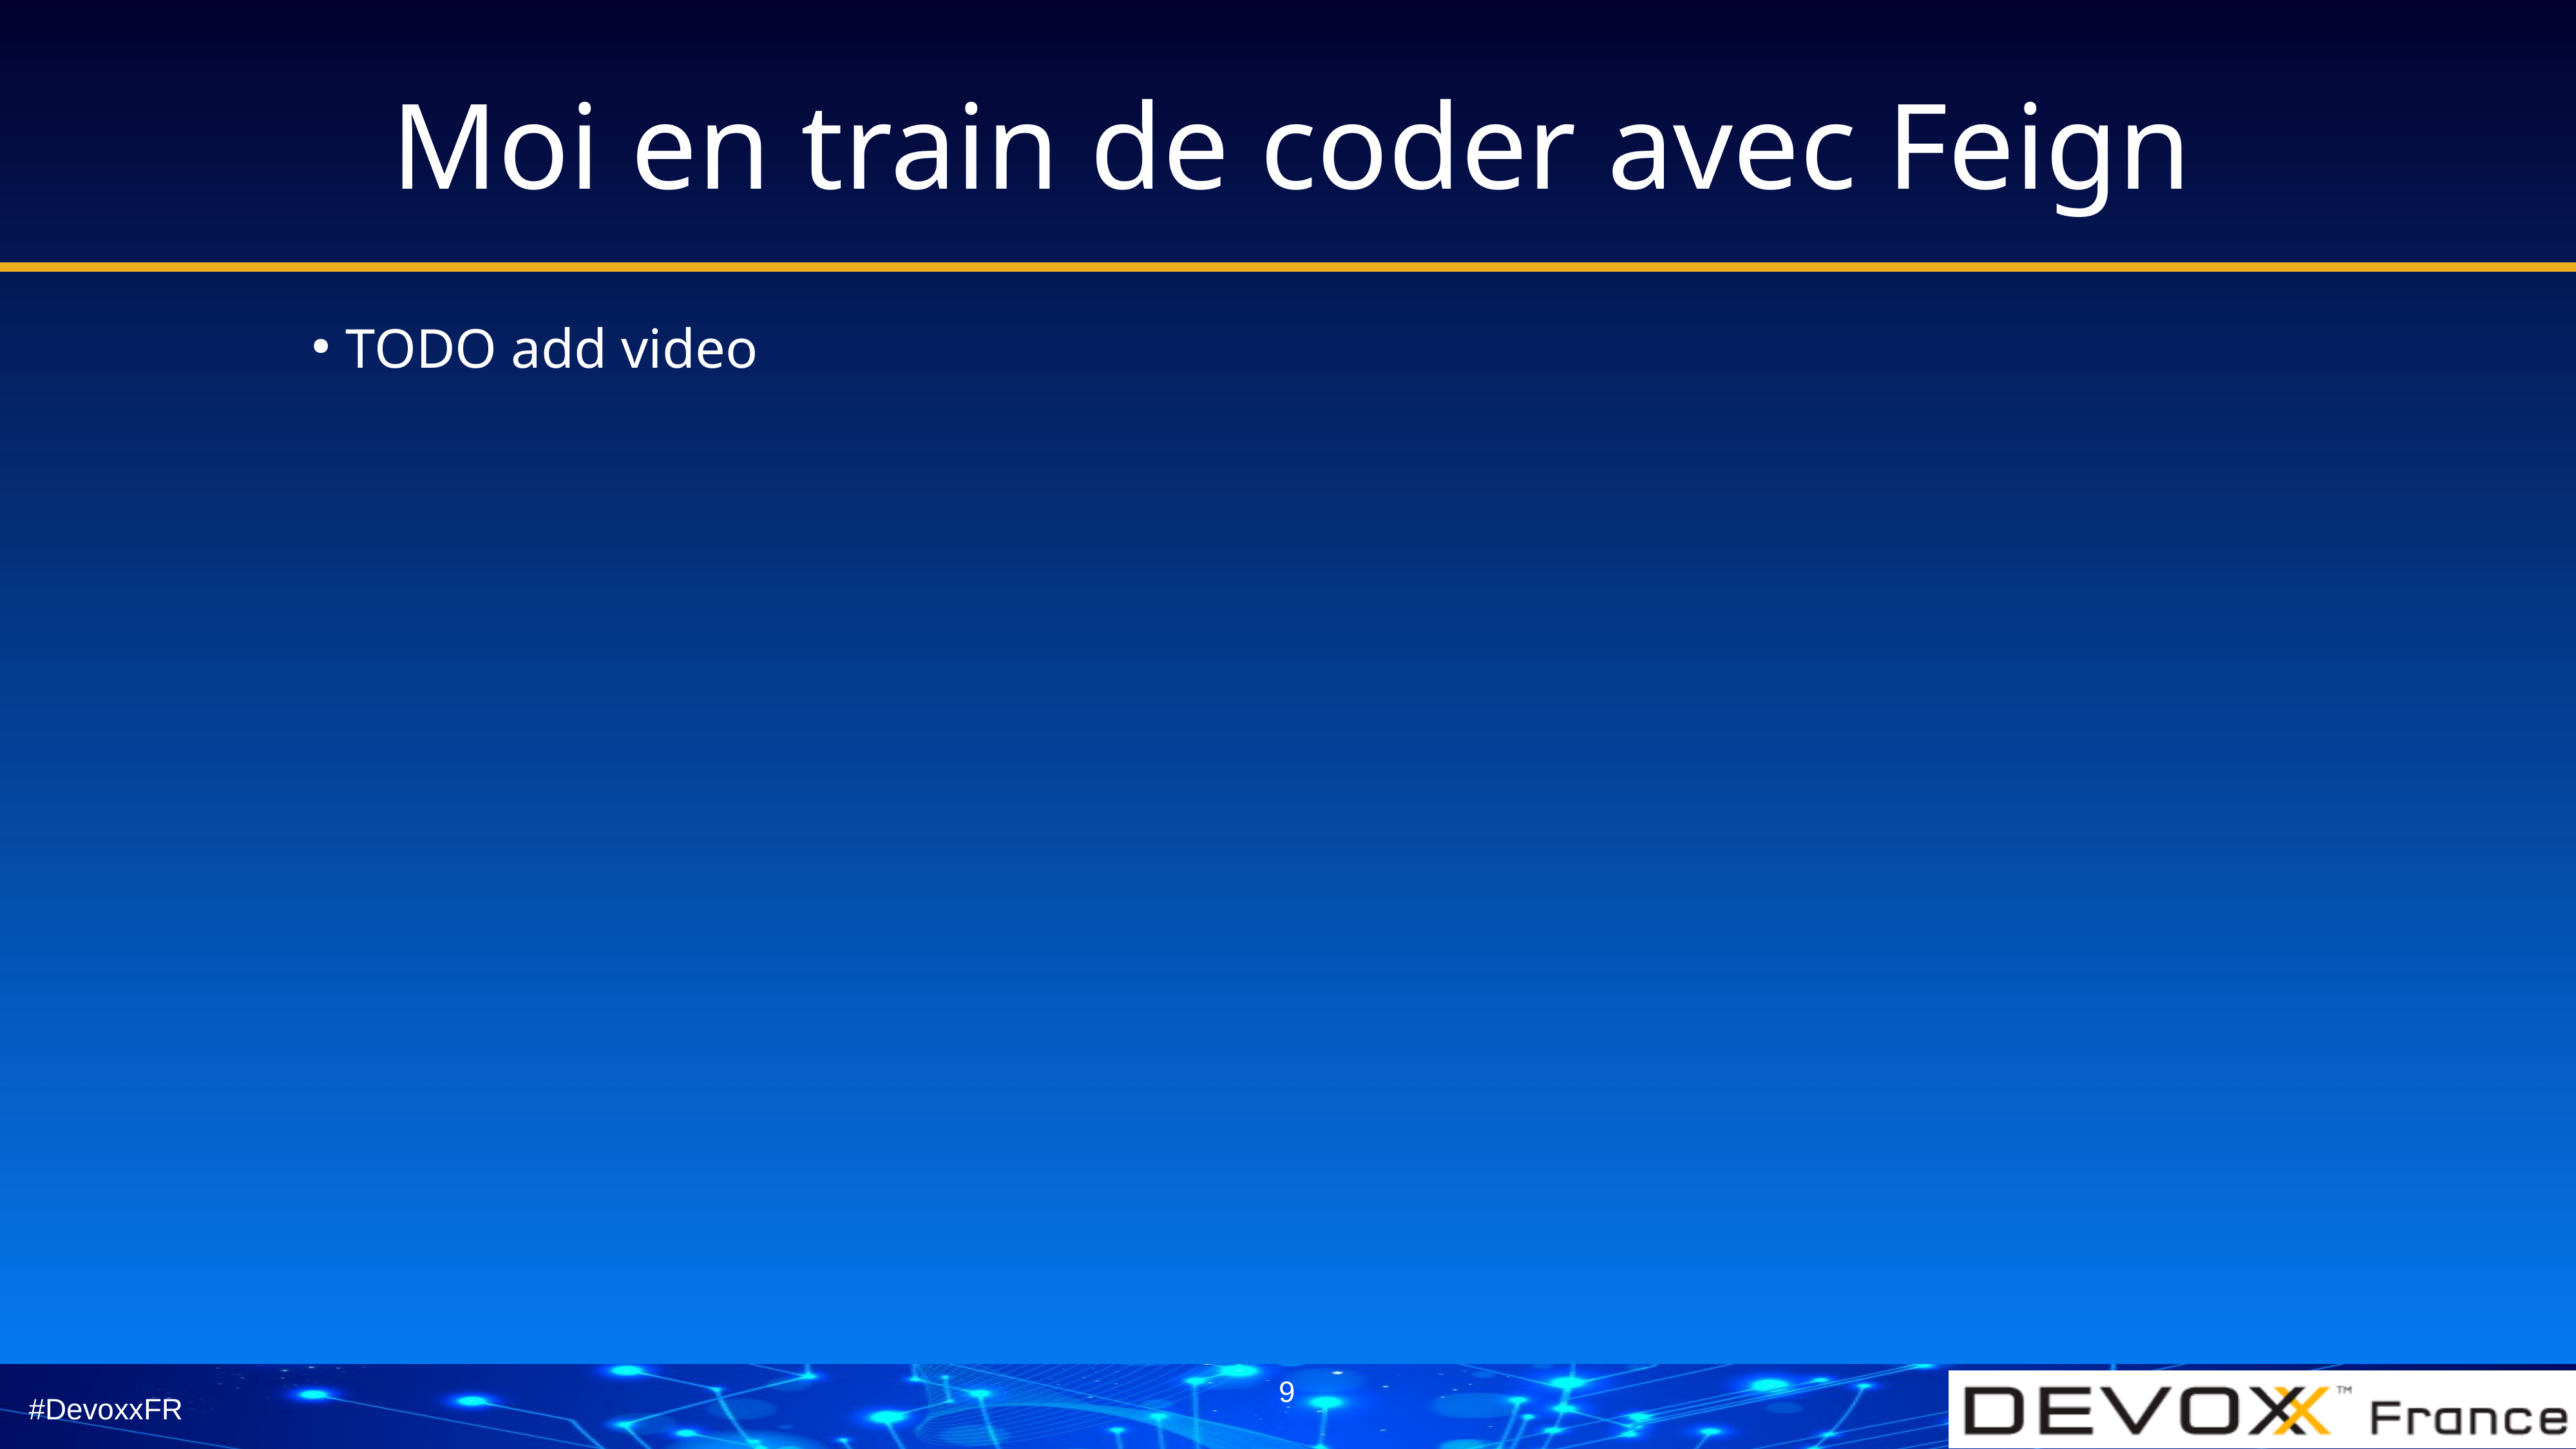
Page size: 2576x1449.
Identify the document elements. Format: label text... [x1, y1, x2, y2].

picture [0, 0, 2576, 262]
title Moi en train de coder avec Feign [300, 14, 2322, 247]
picture [755, 1446, 766, 1449]
picture [0, 272, 2576, 1449]
picture [749, 1440, 758, 1444]
list TODO add video [300, 310, 2322, 1326]
picture [1316, 1446, 1325, 1449]
text_box 9 [1270, 1375, 1304, 1427]
